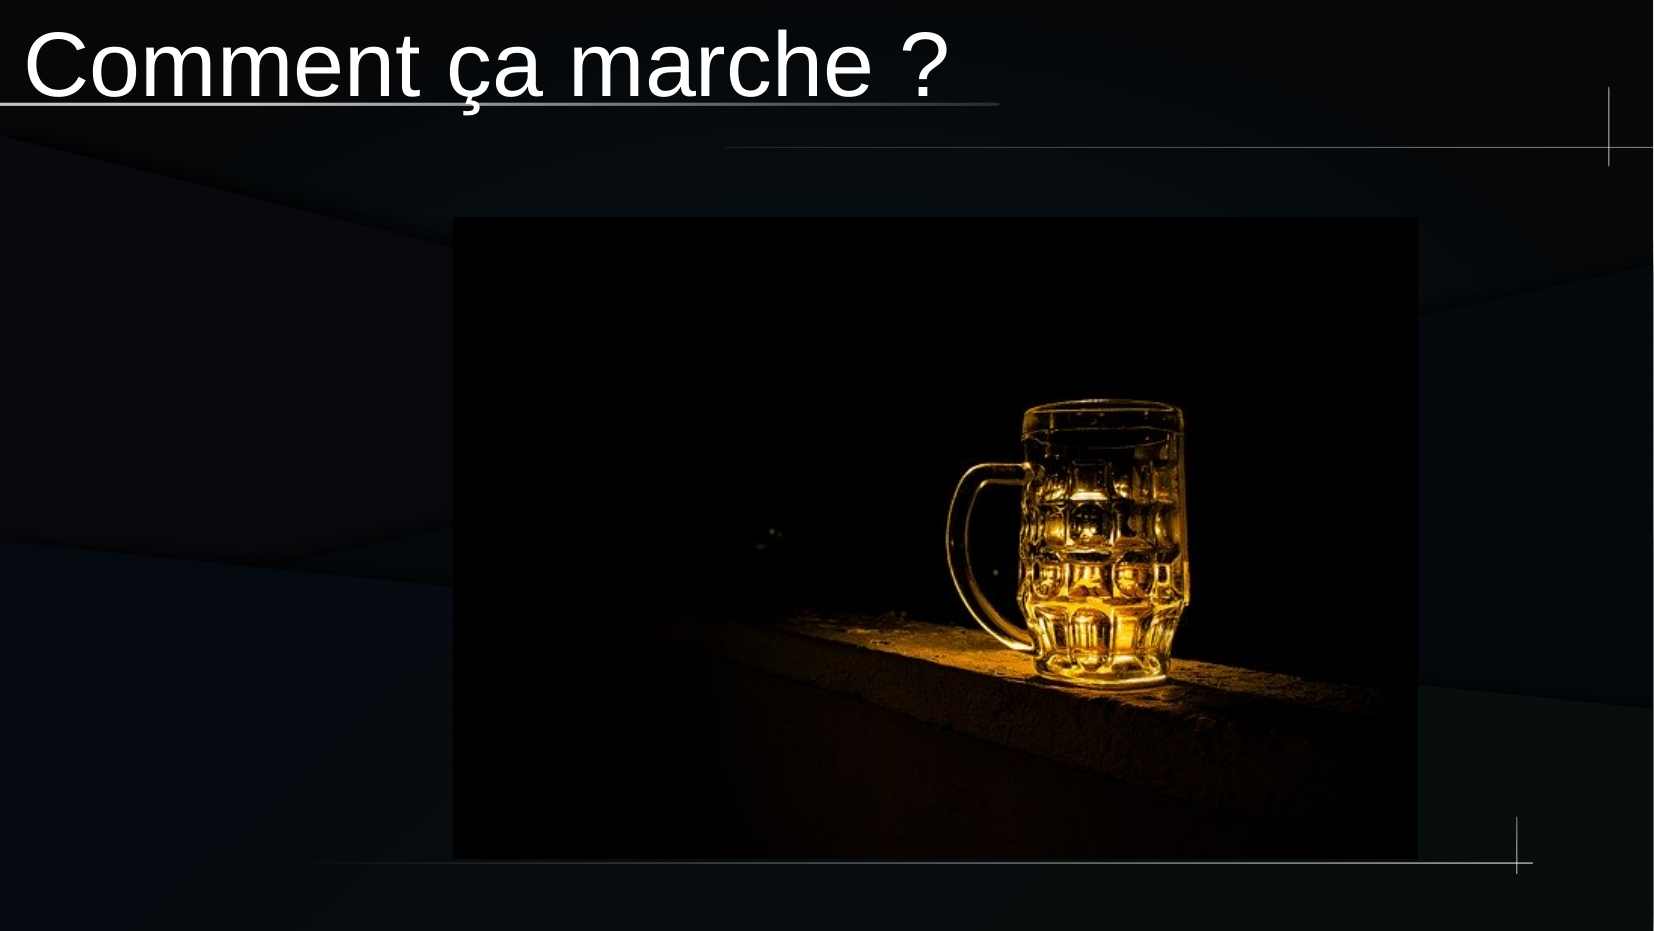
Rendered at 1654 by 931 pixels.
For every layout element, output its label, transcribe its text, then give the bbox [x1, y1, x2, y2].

picture [0, 0, 1654, 931]
title Comment ça marche ? [23, 11, 1589, 119]
